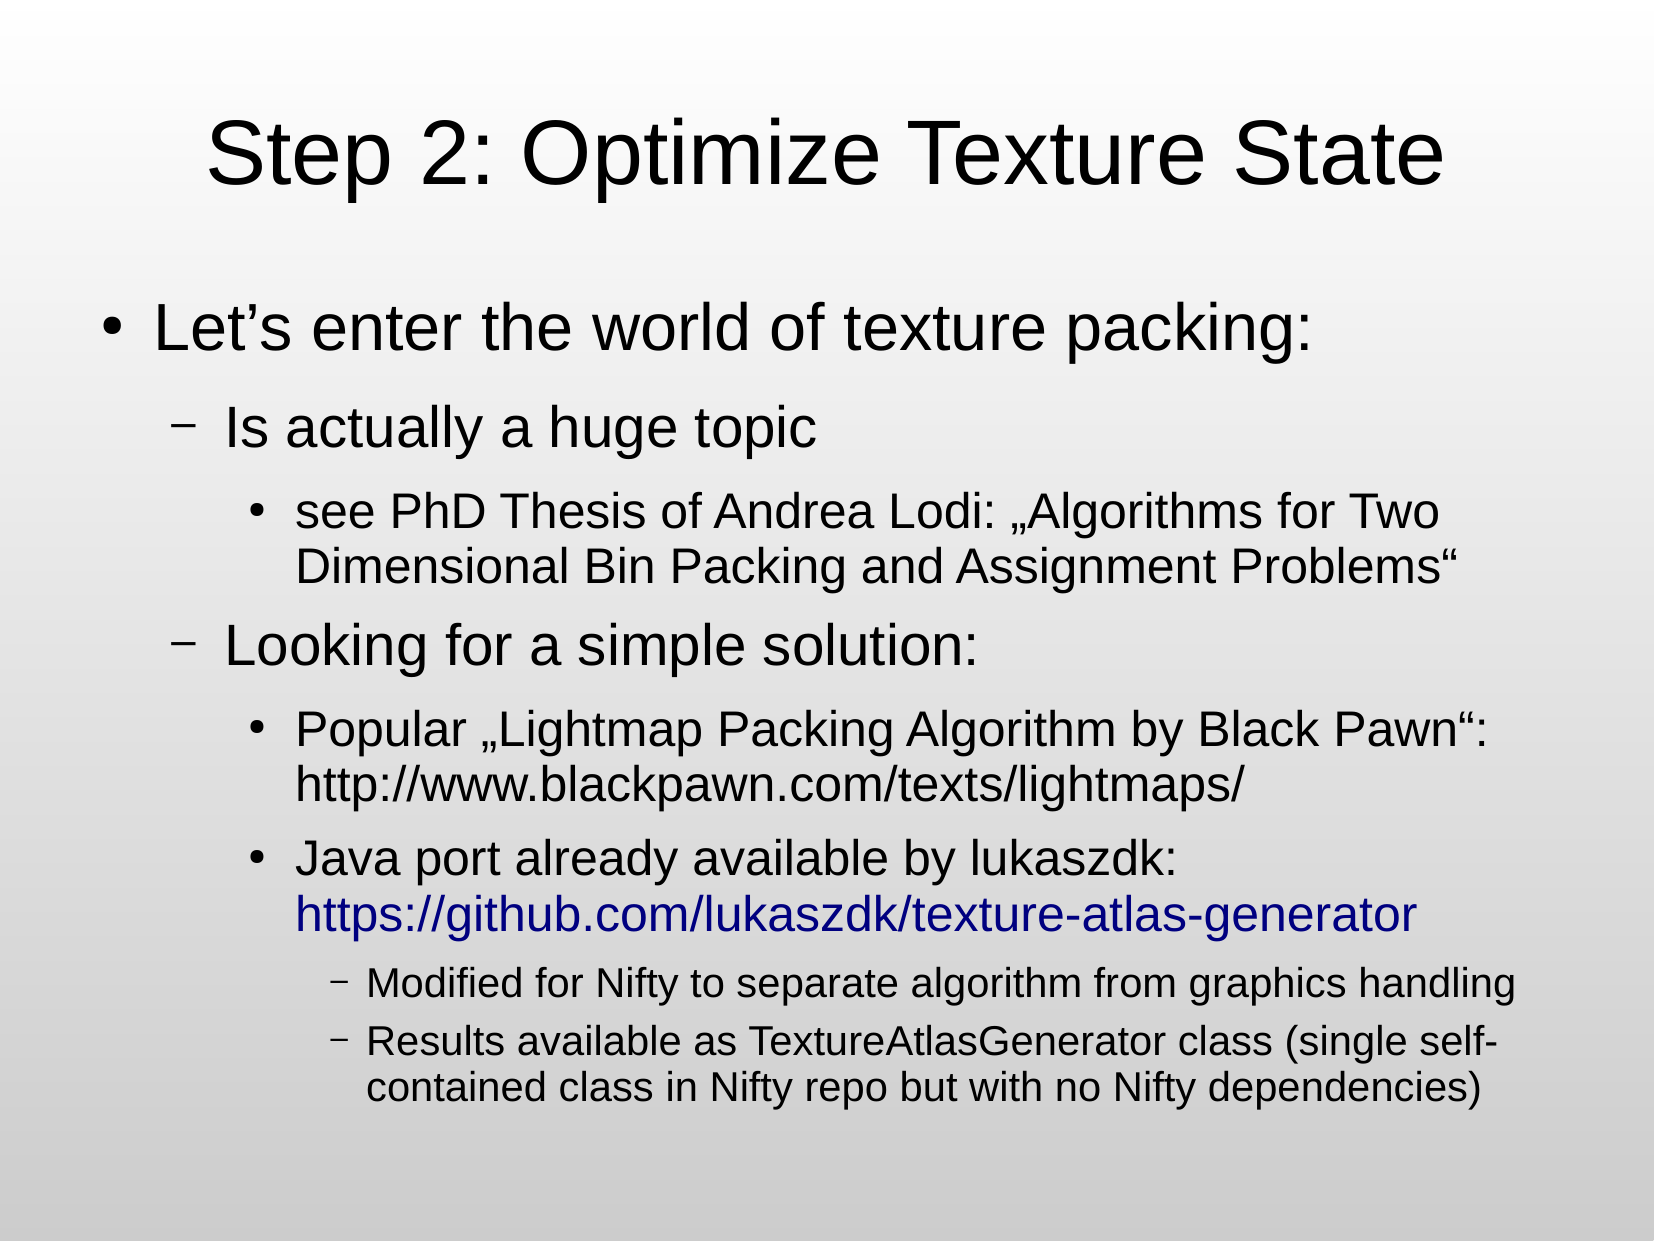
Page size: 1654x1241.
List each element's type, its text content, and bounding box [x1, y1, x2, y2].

title Step 2: Optimize Texture State [82, 49, 1571, 257]
list Let’s enter the world of texture packing: Is actually a huge topic see PhD Thesis of Andrea Lodi: „Algorithms for Two Dimensional Bin Packing and Assignment Problems“ Looking for a simple solution: Popular „Lightmap Packing Algorithm by Black Pawn“: http://www.blackpawn.com/texts/lightmaps/ Java port already available by lukaszdk: https://github.com/lukaszdk/texture-atlas-generator Modified for Nifty to separate algorithm from graphics handling Results available as TextureAtlasGenerator class (single self-contained class in Nifty repo but with no Nifty dependencies) [82, 290, 1571, 1111]
